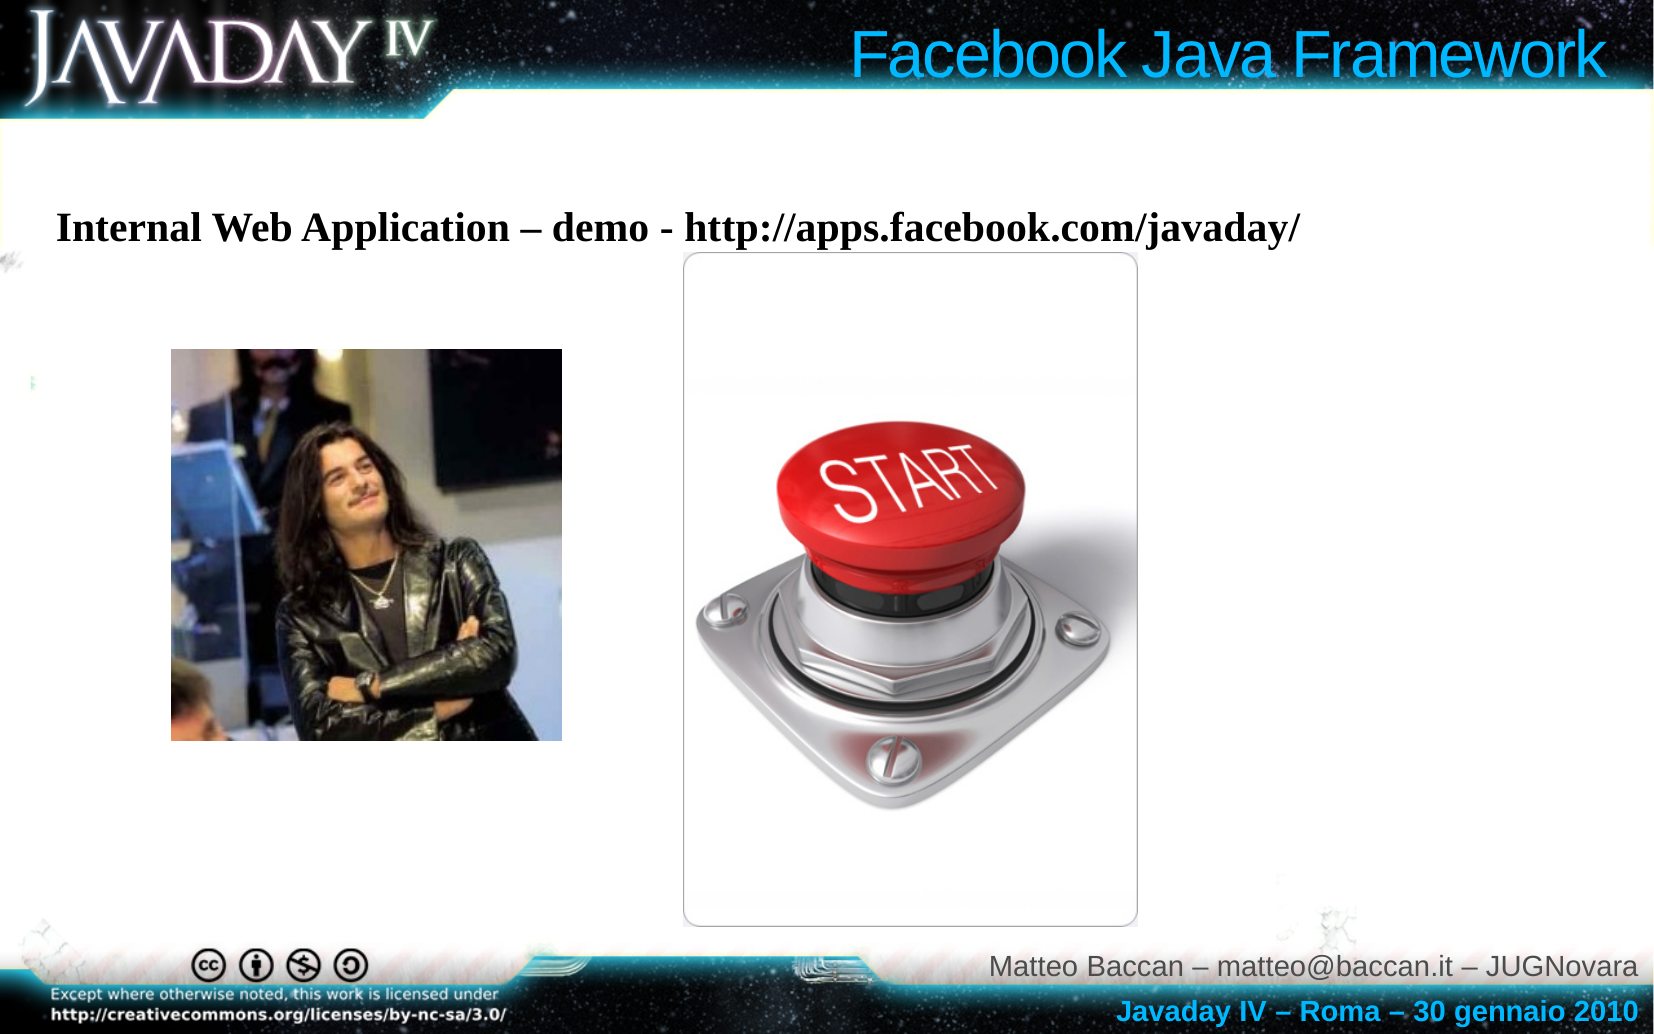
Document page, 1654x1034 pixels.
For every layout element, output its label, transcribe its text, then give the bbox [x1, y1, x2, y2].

title Facebook Java Framework [132, 5, 1609, 103]
text_box Internal Web Application – demo - http://apps.facebook.com/javaday/ [41, 173, 1623, 236]
picture [0, 0, 1654, 1034]
